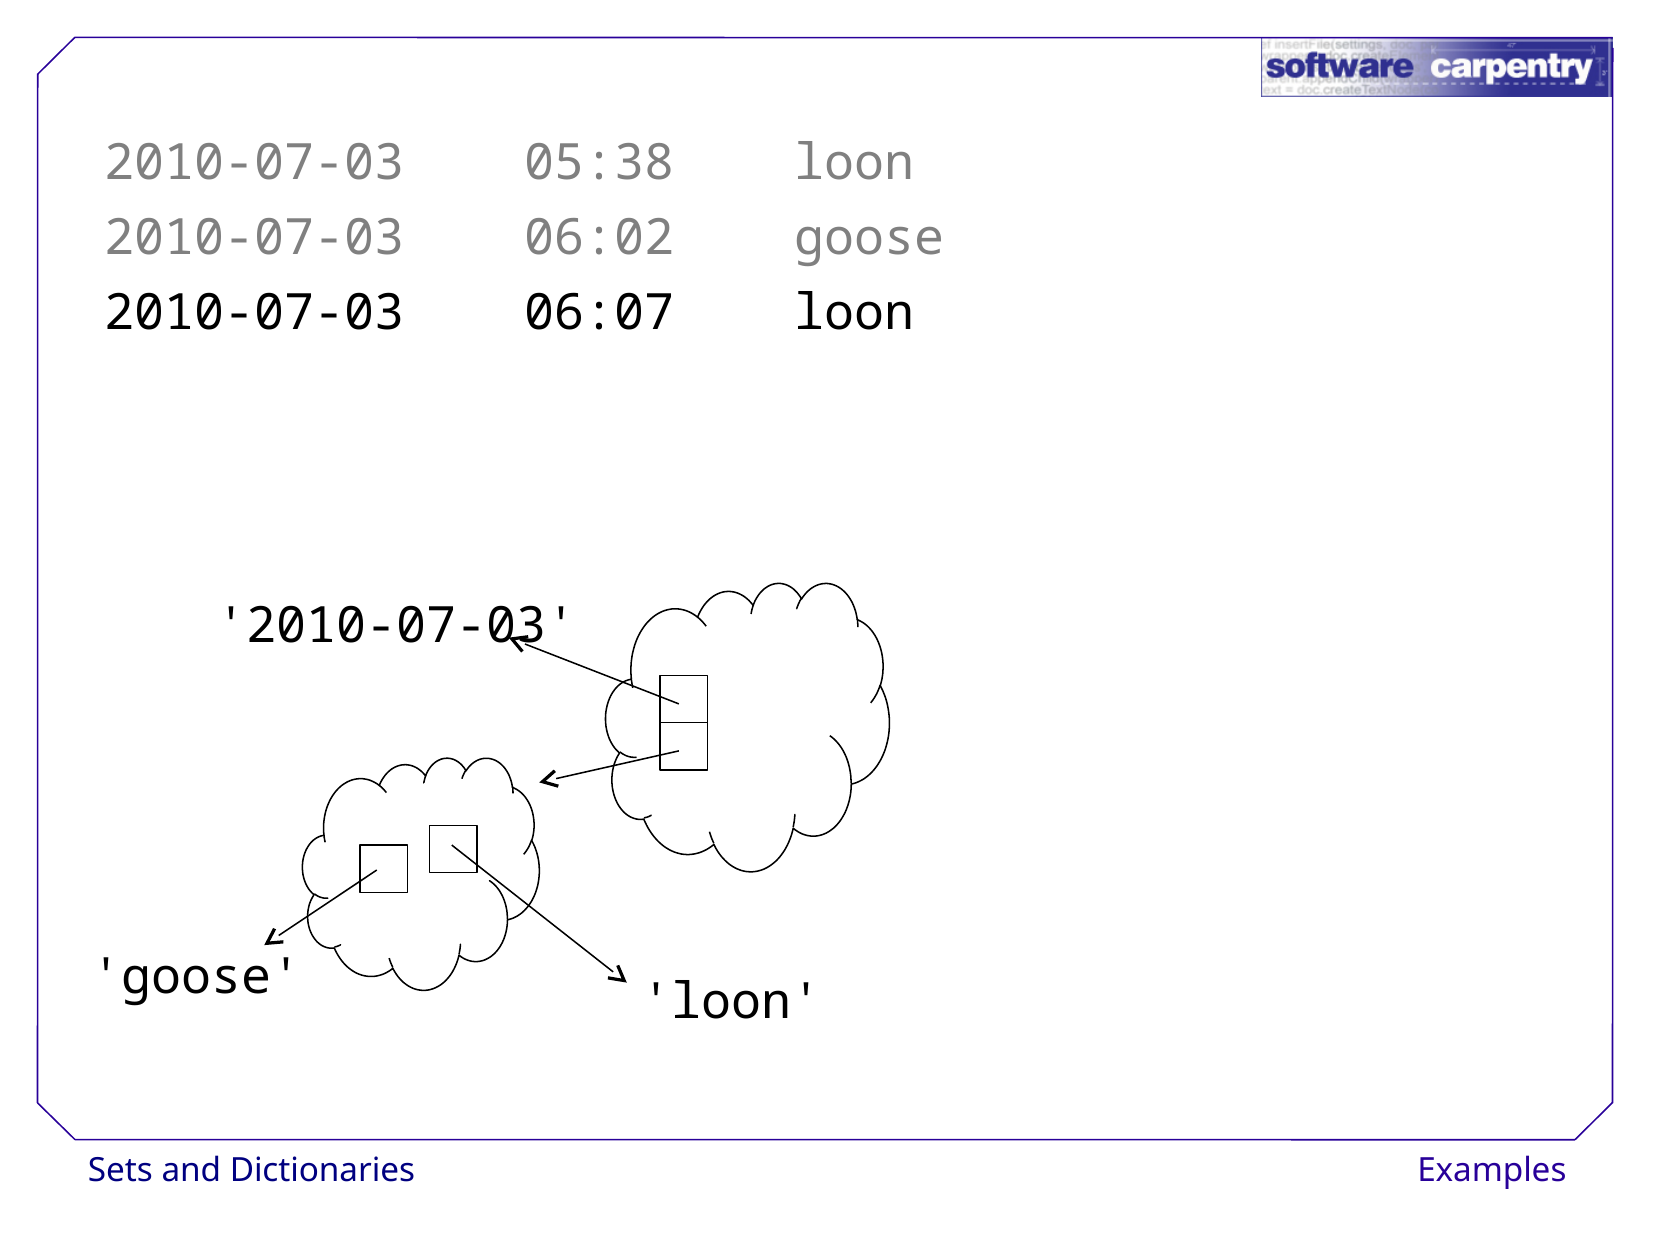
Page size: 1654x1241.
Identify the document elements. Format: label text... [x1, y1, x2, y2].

text_box 'goose' [76, 941, 252, 1008]
text_box 'loon' [626, 966, 777, 1033]
picture [1261, 39, 1613, 97]
text_box 2010-07-03 05:38 loon 2010-07-03 06:02 goose 2010-07-03 06:07 loon [89, 107, 1512, 521]
text_box '2010-07-03' [201, 590, 500, 657]
